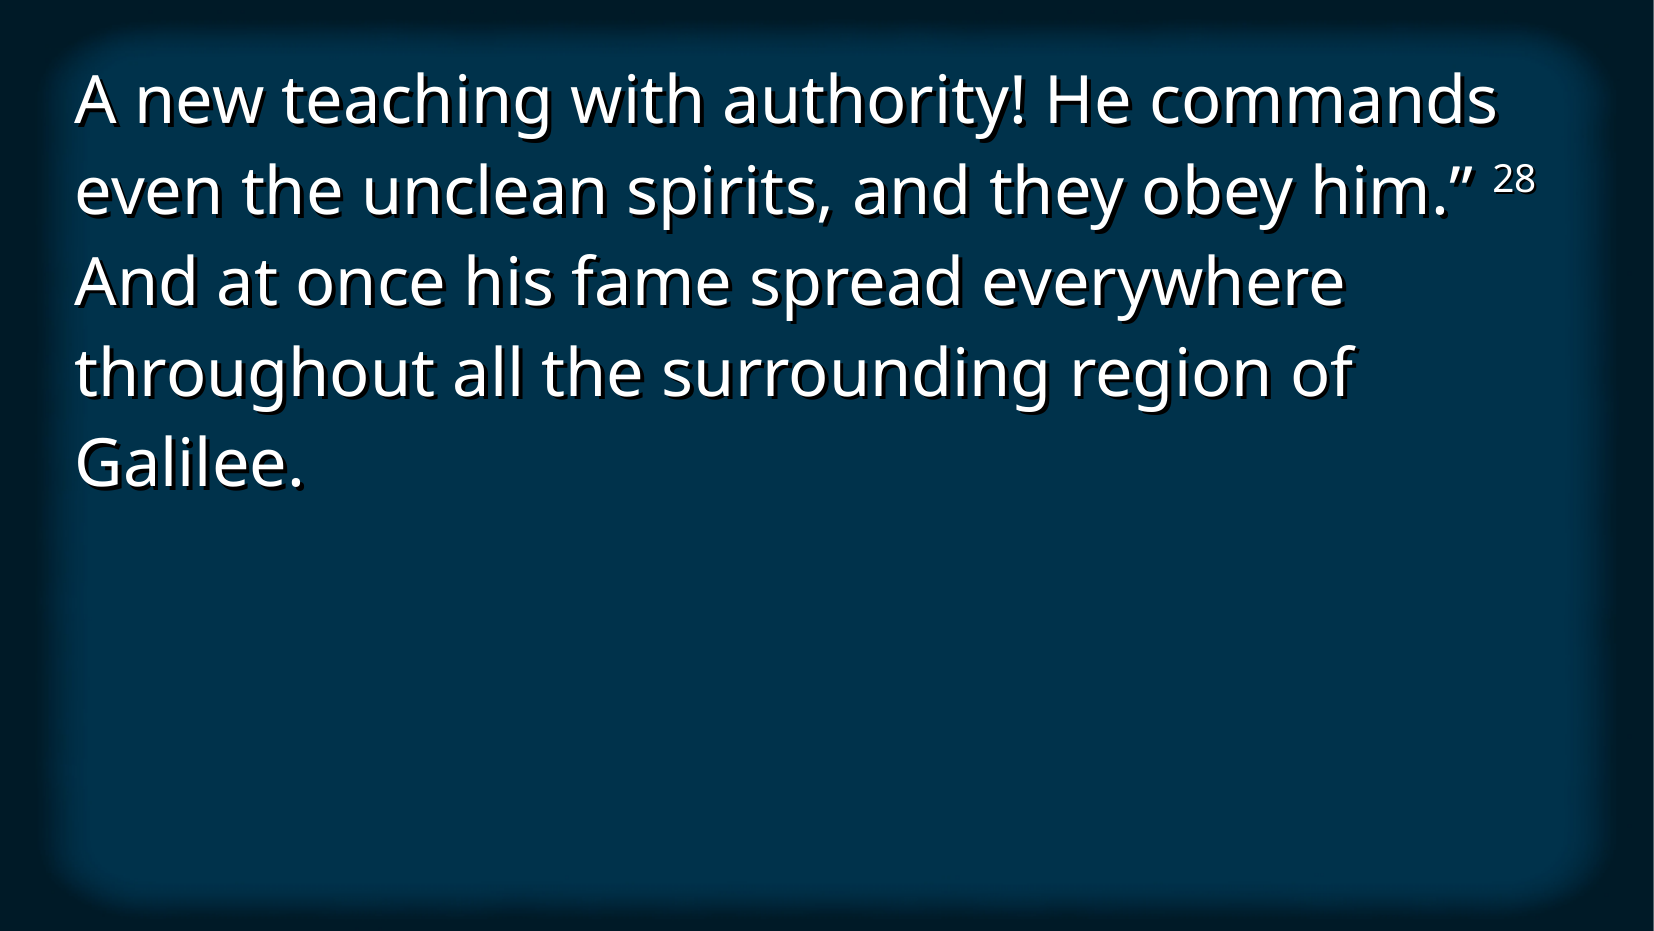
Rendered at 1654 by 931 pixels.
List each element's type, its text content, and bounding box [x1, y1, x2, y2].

text_box A new teaching with authority! He commands even the unclean spirits, and they obey him.” 28 And at once his fame spread everywhere throughout all the surrounding region of Galilee. [60, 45, 1591, 504]
picture [0, 0, 1654, 931]
